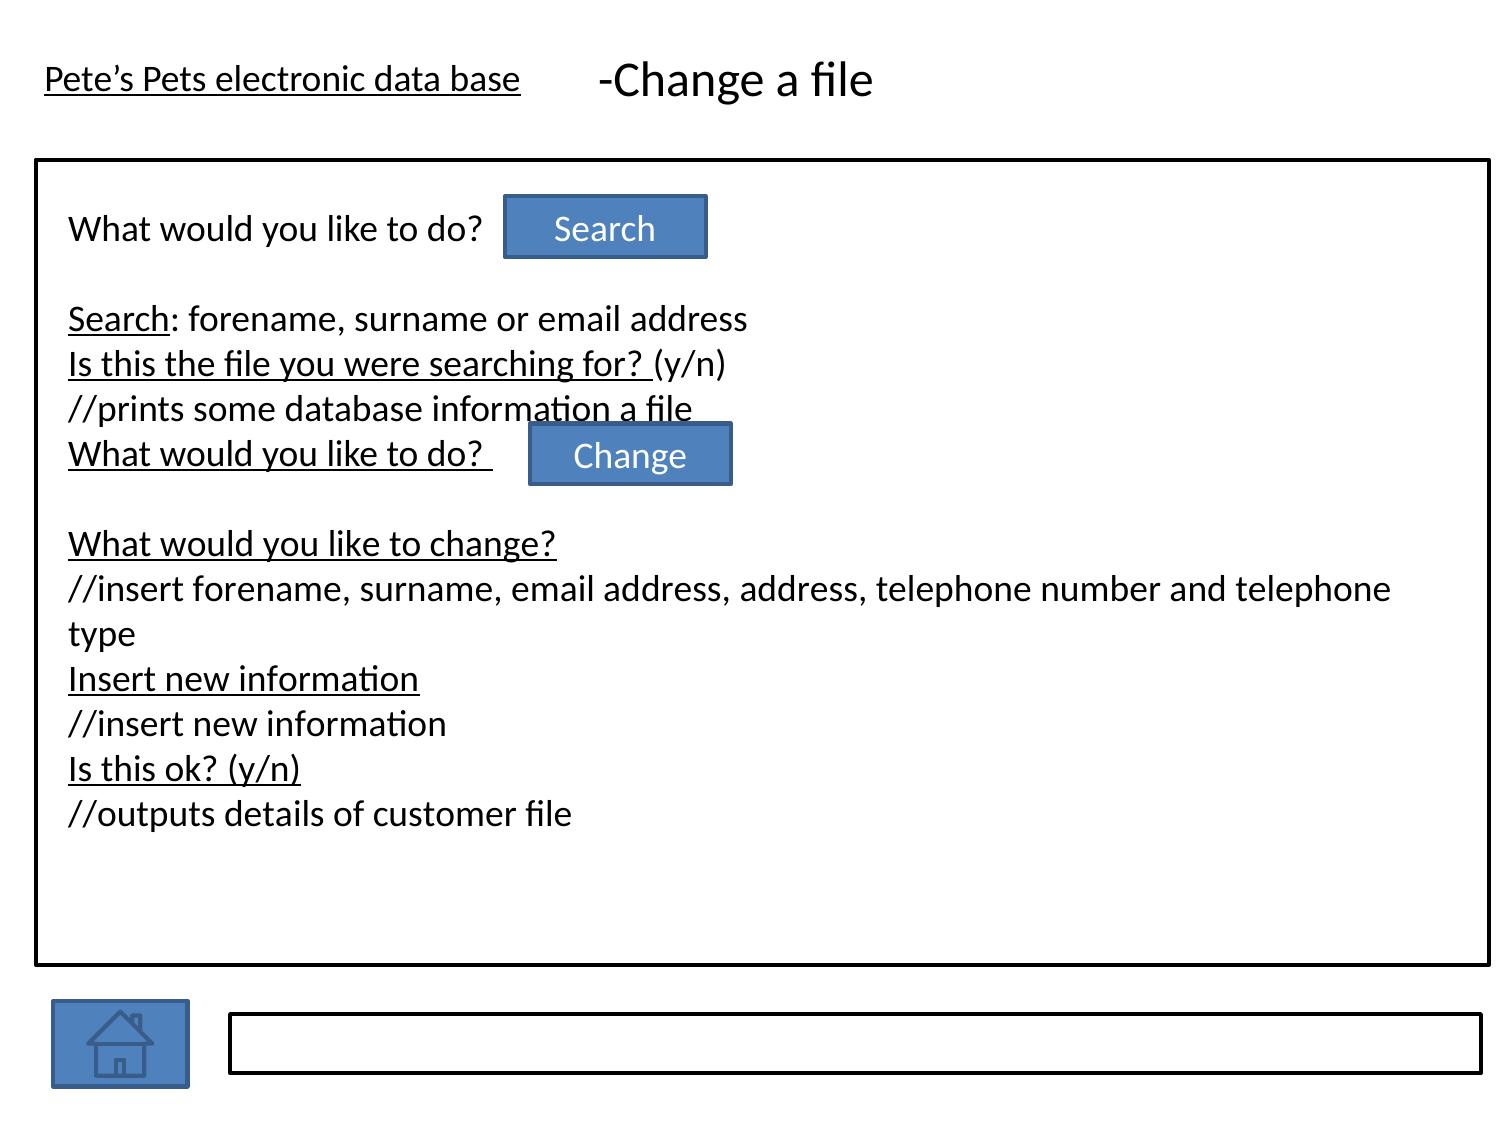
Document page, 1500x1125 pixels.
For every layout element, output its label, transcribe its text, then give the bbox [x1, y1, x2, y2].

text_box Change [530, 424, 731, 484]
text_box -Change a file [583, 38, 987, 115]
text_box Search [505, 196, 706, 257]
text_box [230, 1014, 1481, 1073]
text_box What would you like to do? Search: forename, surname or email address Is this the file you were searching for? (y/n) //prints some database information a file What would you like to do? What would you like to change? //insert forename, surname, email address, address, telephone number and telephone type Insert new information //insert new information Is this ok? (y/n) //outputs details of customer file [53, 196, 1471, 894]
text_box [53, 1000, 188, 1087]
text_box [36, 160, 1489, 965]
text_box Pete’s Pets electronic data base [29, 46, 538, 107]
